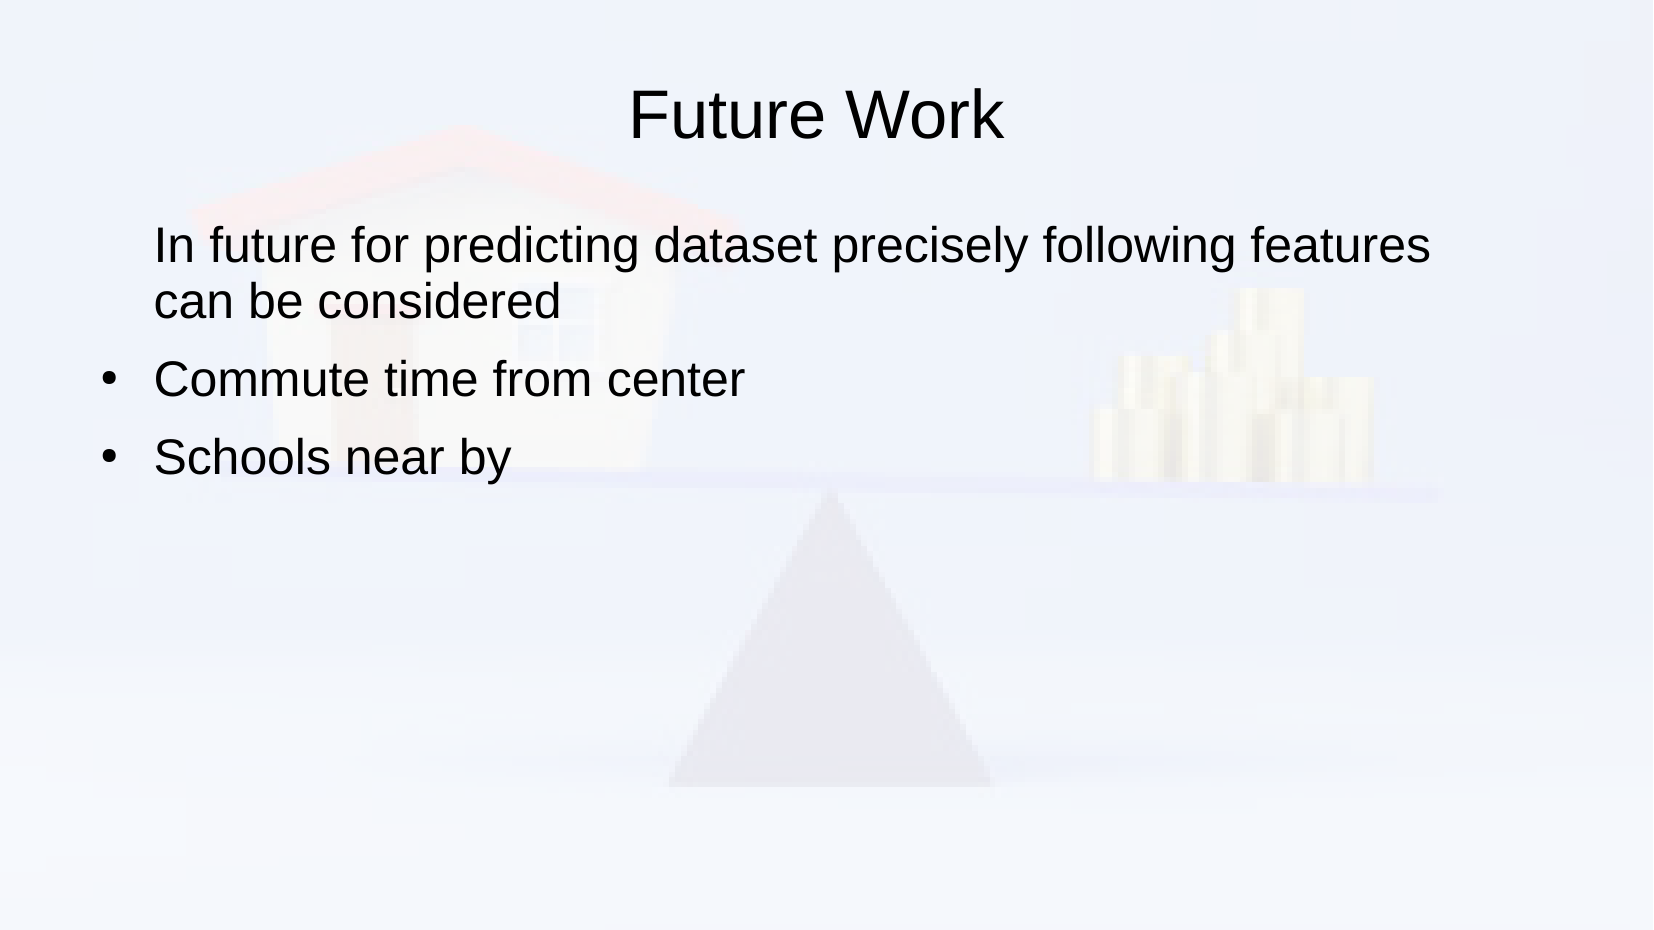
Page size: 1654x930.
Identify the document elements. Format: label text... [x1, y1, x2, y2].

list In future for predicting dataset precisely following features can be considered Commute time from center Schools near by [82, 217, 1501, 757]
title Future Work [82, 36, 1571, 193]
